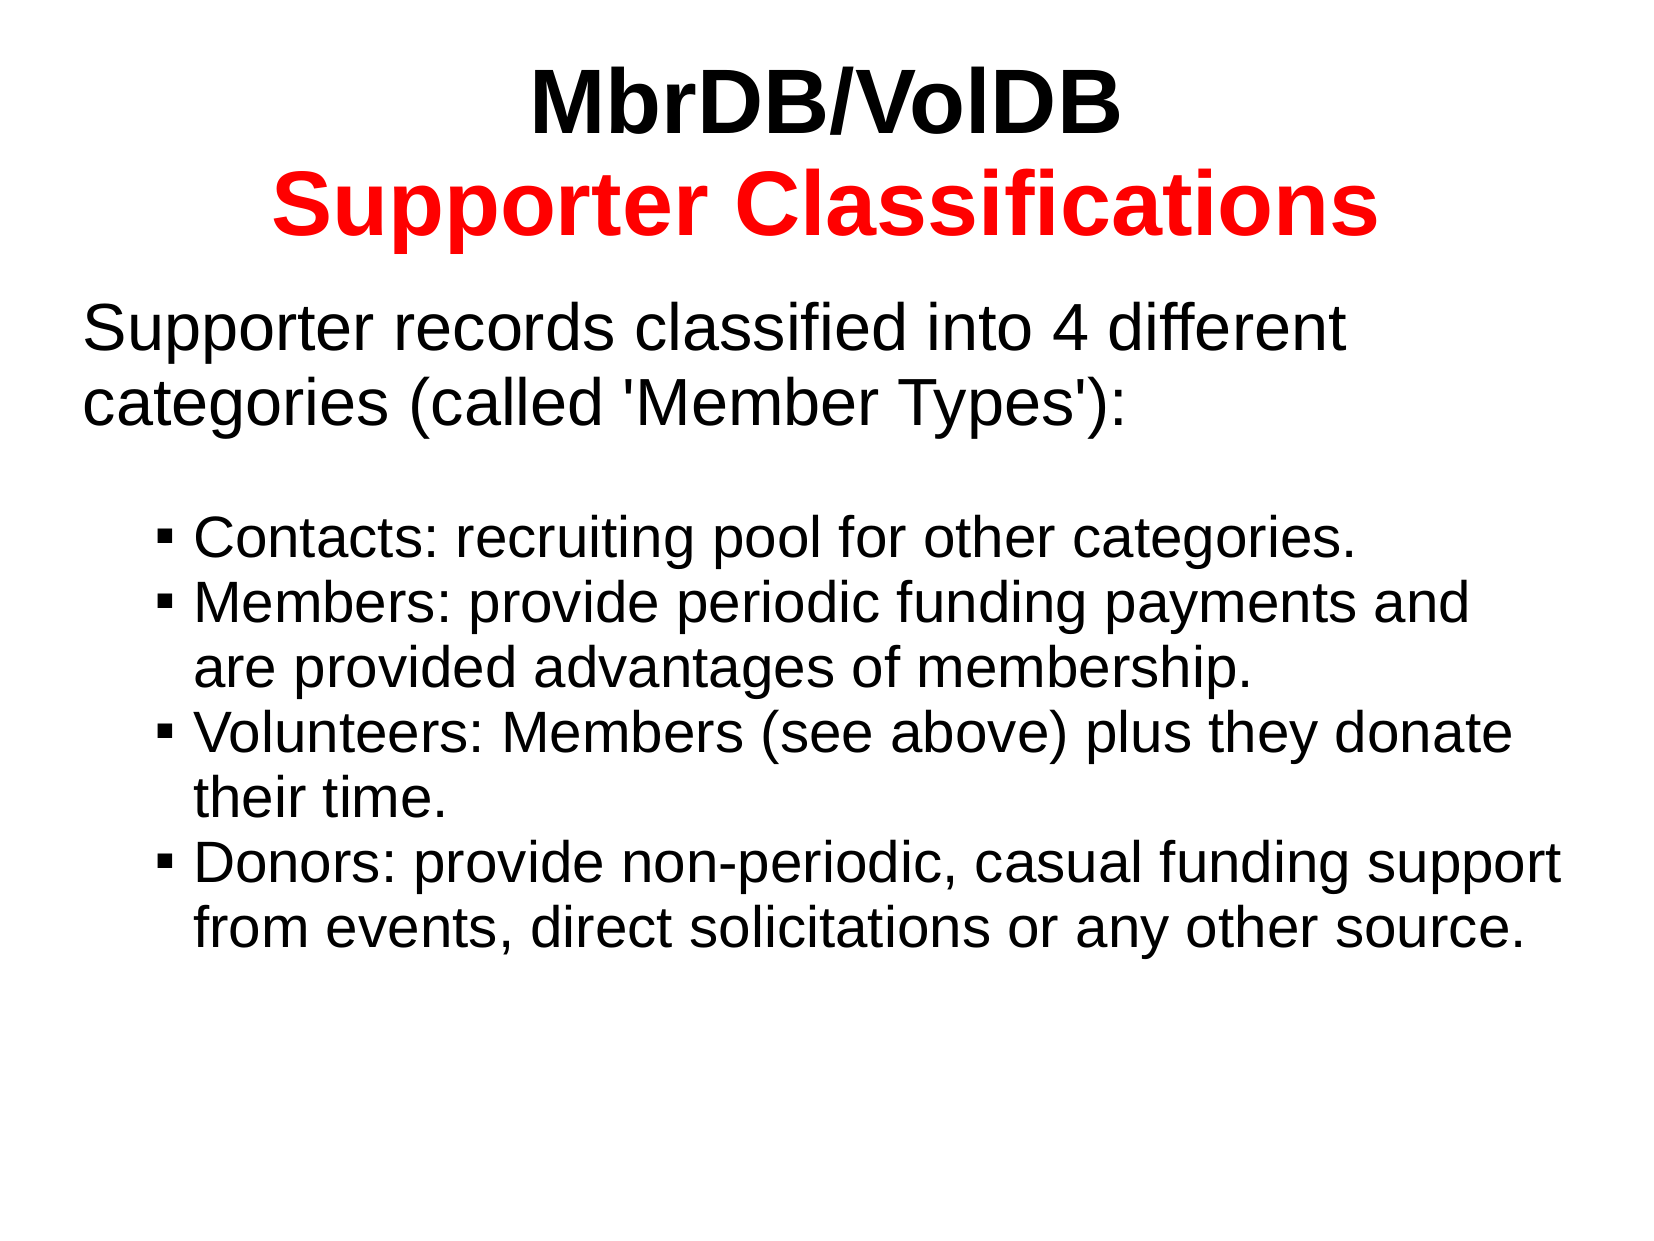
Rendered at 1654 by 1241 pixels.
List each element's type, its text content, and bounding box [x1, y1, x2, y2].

title MbrDB/VolDB Supporter Classifications [82, 49, 1571, 257]
subtitle Supporter records classified into 4 different categories (called 'Member Types'): Contacts: recruiting pool for other categories. Members: provide periodic funding payments and are provided advantages of membership. Volunteers: Members (see above) plus they donate their time. Donors: provide non-periodic, casual funding support from events, direct solicitations or any other source. [82, 290, 1571, 1010]
